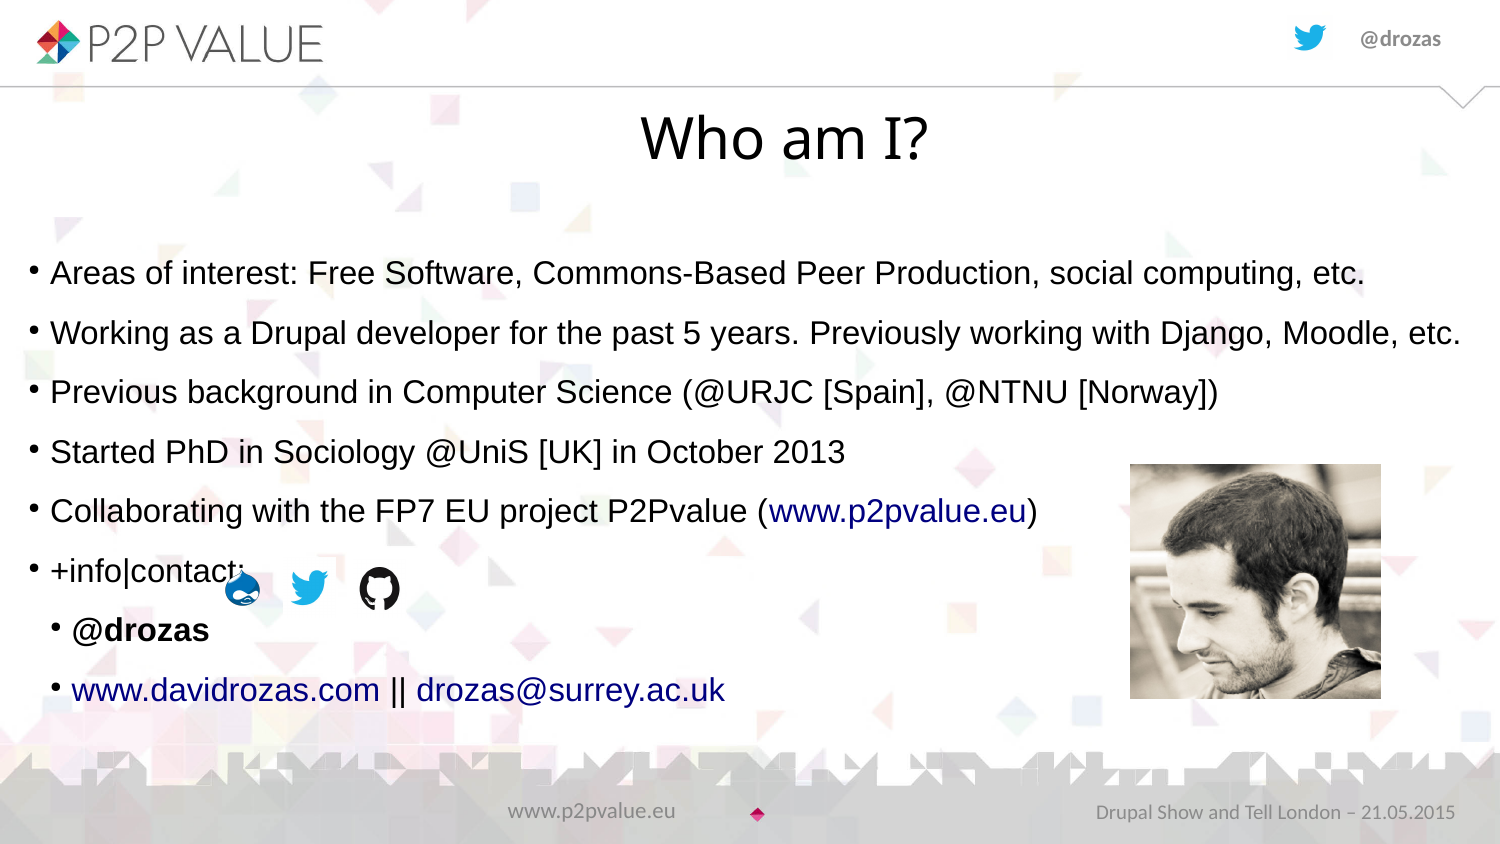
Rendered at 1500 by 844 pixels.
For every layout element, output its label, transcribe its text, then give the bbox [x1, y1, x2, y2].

text_box Drupal Show and Tell London – 21.05.2015 [777, 788, 1470, 834]
text_box @drozas [1317, 15, 1456, 61]
picture [283, 557, 336, 618]
picture [1130, 464, 1381, 699]
subtitle Areas of interest: Free Software, Commons-Based Peer Production, social computing, etc. Working as a Drupal developer for the past 5 years. Previously working with Django, Moodle, etc. Previous background in Computer Science (@URJC [Spain], @NTNU [Norway]) Started PhD in Sociology @UniS [UK] in October 2013 Collaborating with the FP7 EU project P2Pvalue (www.p2pvalue.eu) +info|contact: @drozas www.davidrozas.com || drozas@surrey.ac.uk [15, 225, 1500, 781]
picture [0, 0, 1500, 844]
picture [353, 559, 406, 619]
text_box www.p2pvalue.eu [501, 789, 720, 829]
picture [225, 569, 260, 607]
title Who am I? [324, 92, 1246, 181]
